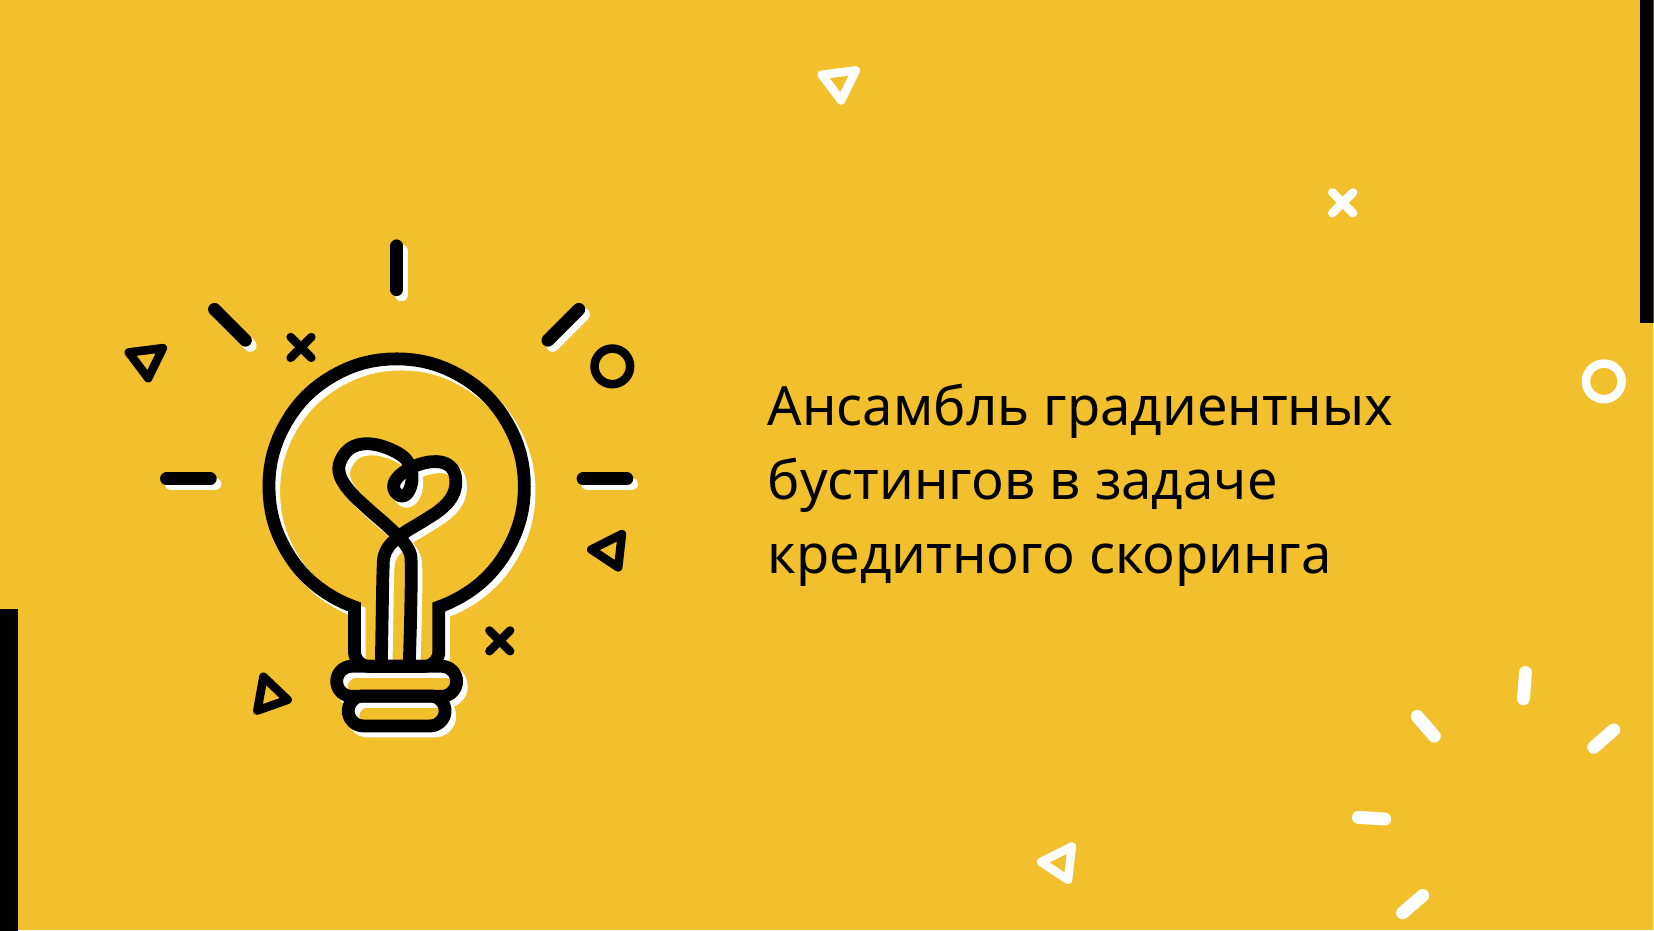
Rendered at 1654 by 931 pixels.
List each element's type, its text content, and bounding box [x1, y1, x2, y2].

title Ансамбль градиентных бустингов в задаче кредитного скоринга [767, 352, 1406, 605]
